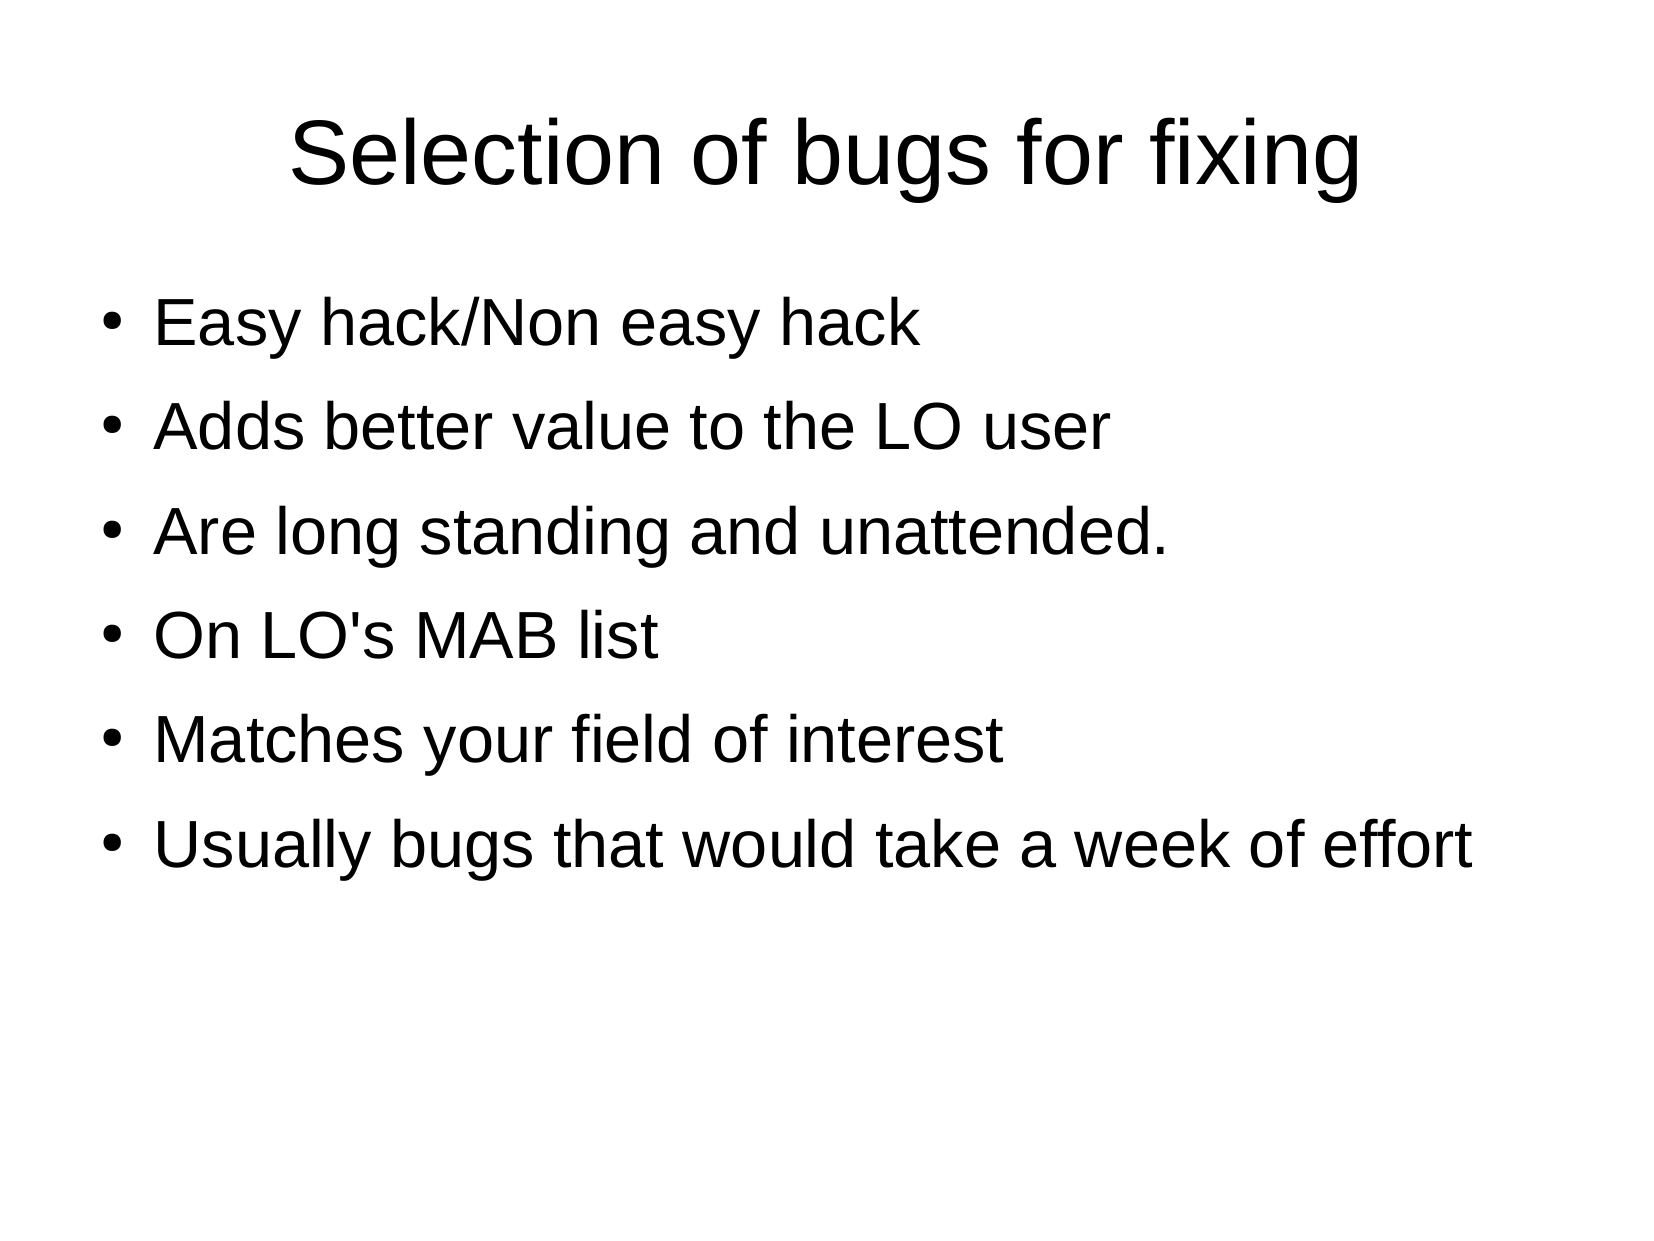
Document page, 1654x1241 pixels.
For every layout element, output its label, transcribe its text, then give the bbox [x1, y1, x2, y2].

title Selection of bugs for fixing [82, 49, 1571, 180]
list Easy hack/Non easy hack Adds better value to the LO user Are long standing and unattended. On LO's MAB list Matches your field of interest Usually bugs that would take a week of effort [82, 180, 1571, 901]
